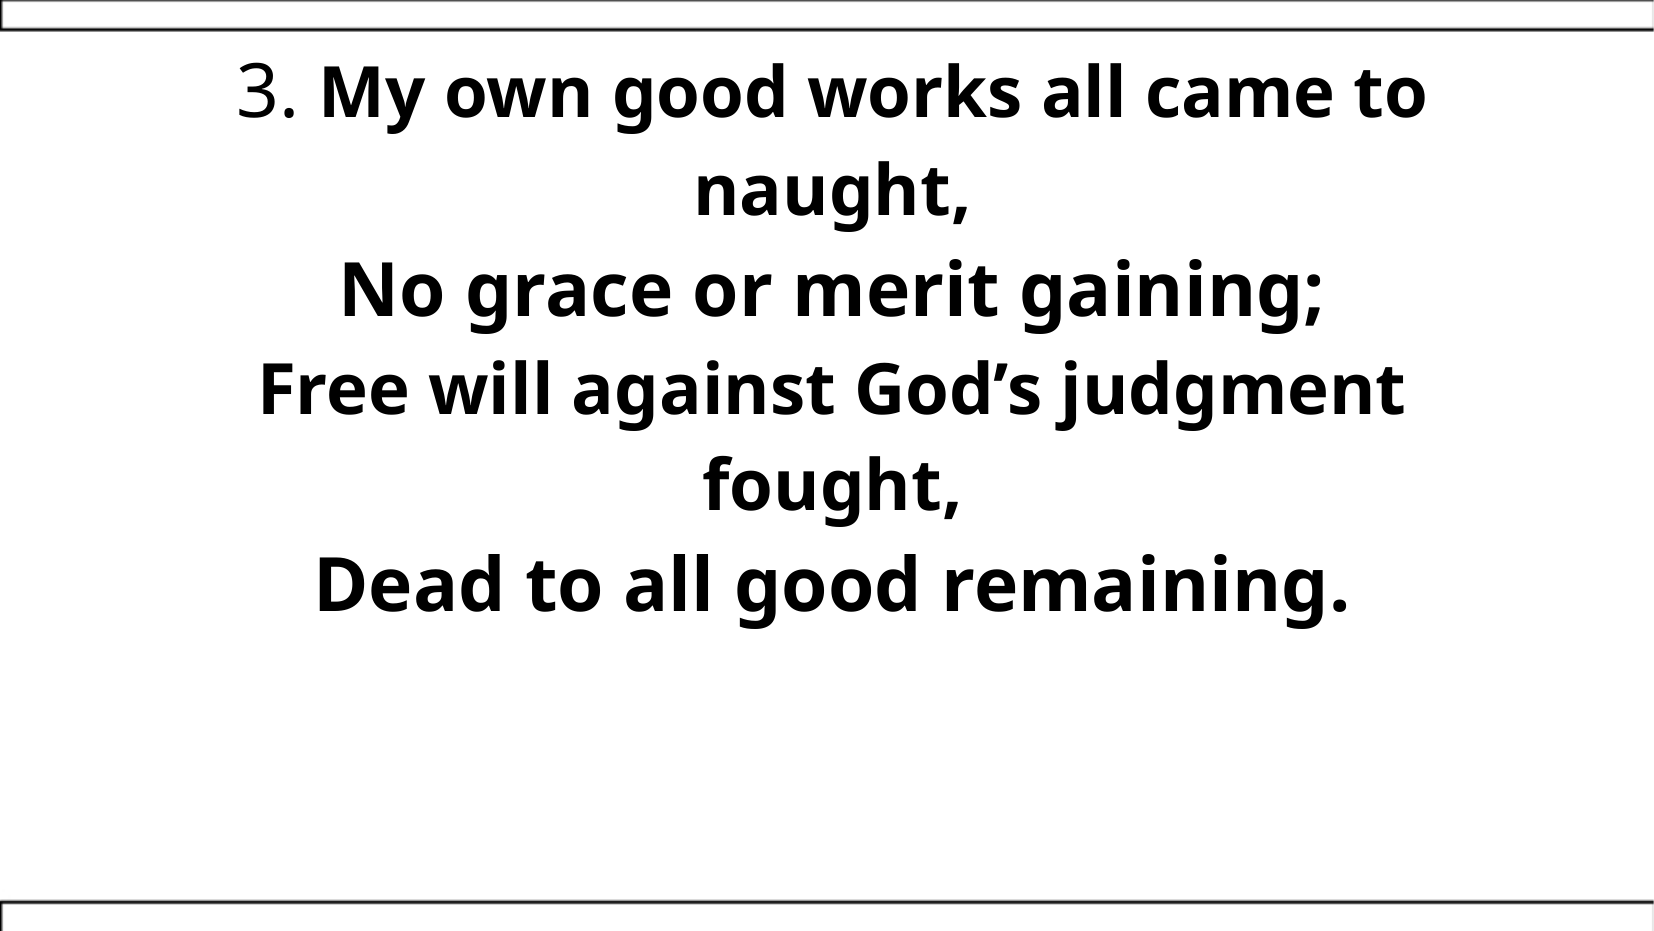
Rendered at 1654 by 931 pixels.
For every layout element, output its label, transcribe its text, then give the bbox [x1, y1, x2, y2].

text_box 3. My own good works all came to naught, No grace or merit gaining; Free will against God’s judgment fought, Dead to all good remaining. [105, 30, 1561, 533]
picture [0, 0, 1654, 931]
